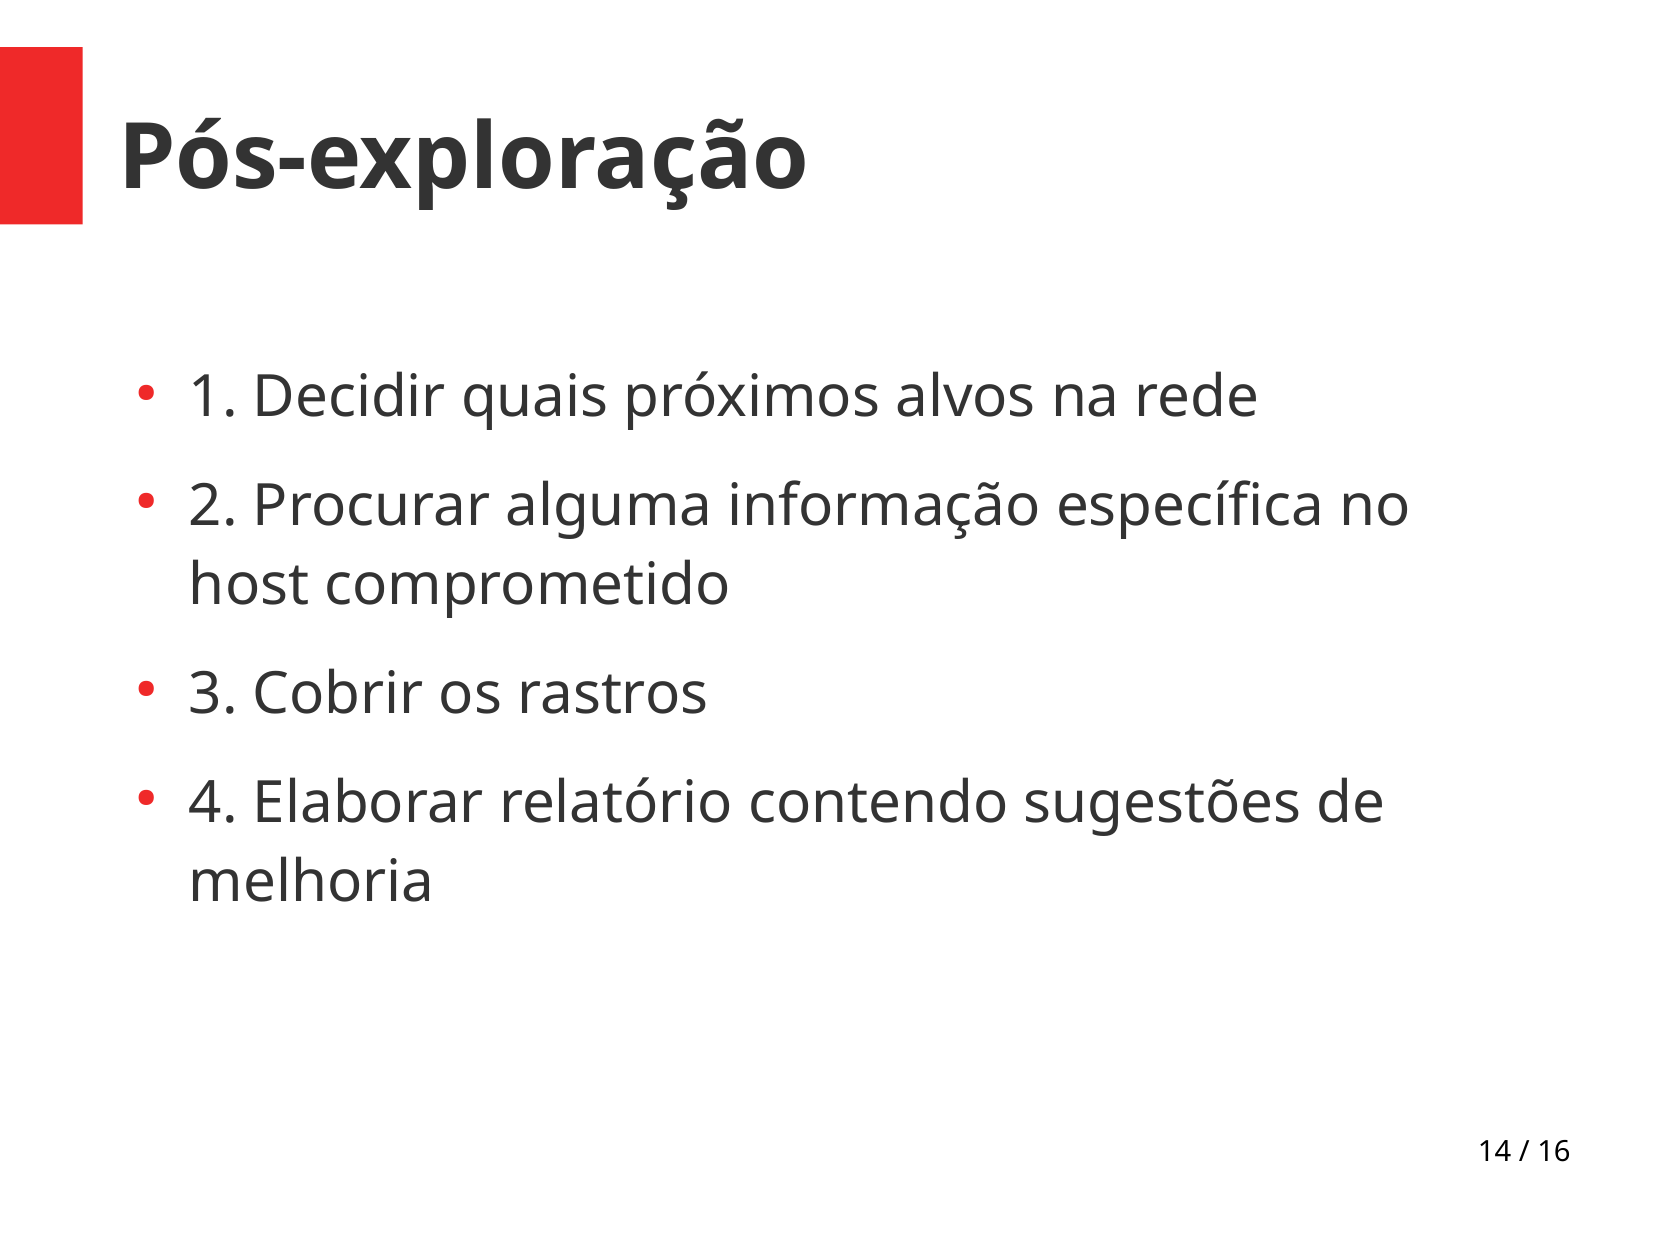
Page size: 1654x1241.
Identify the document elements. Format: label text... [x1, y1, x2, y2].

list 1. Decidir quais próximos alvos na rede 2. Procurar alguma informação específica no host comprometido 3. Cobrir os rastros 4. Elaborar relatório contendo sugestões de melhoria [118, 354, 1536, 1074]
title Pós-exploração [118, 49, 1571, 257]
